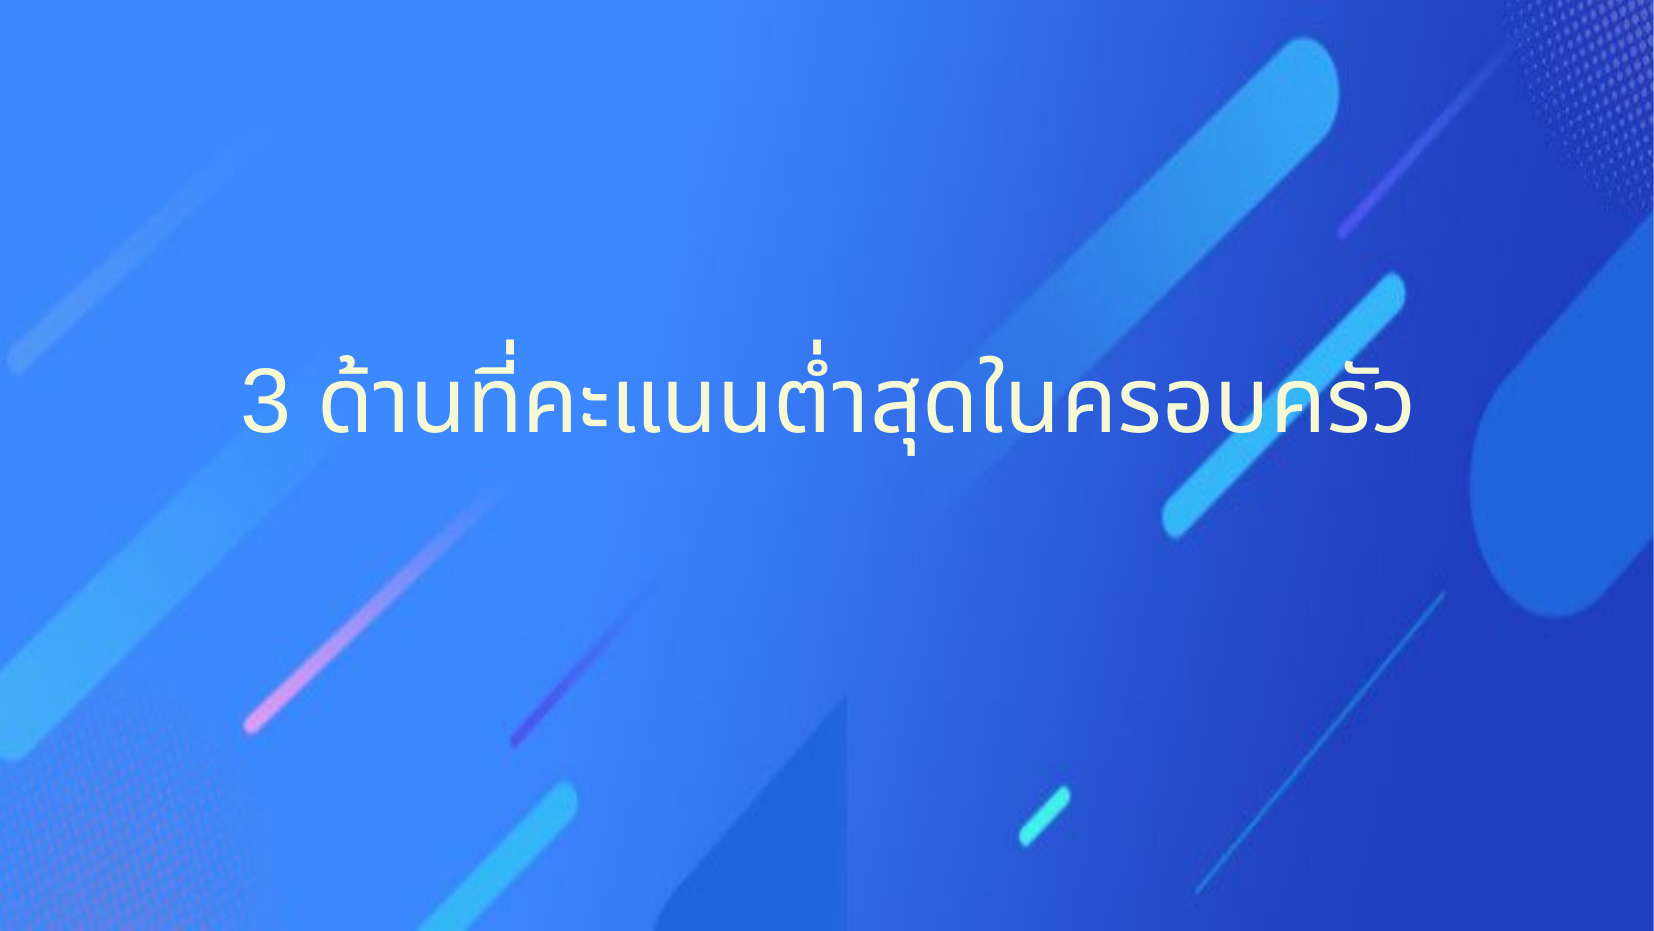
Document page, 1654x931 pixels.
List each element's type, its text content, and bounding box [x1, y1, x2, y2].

picture [0, 0, 1654, 931]
title 3 ด้านที่คะแนนต่ำสุดในครอบครัว [78, 332, 1579, 488]
